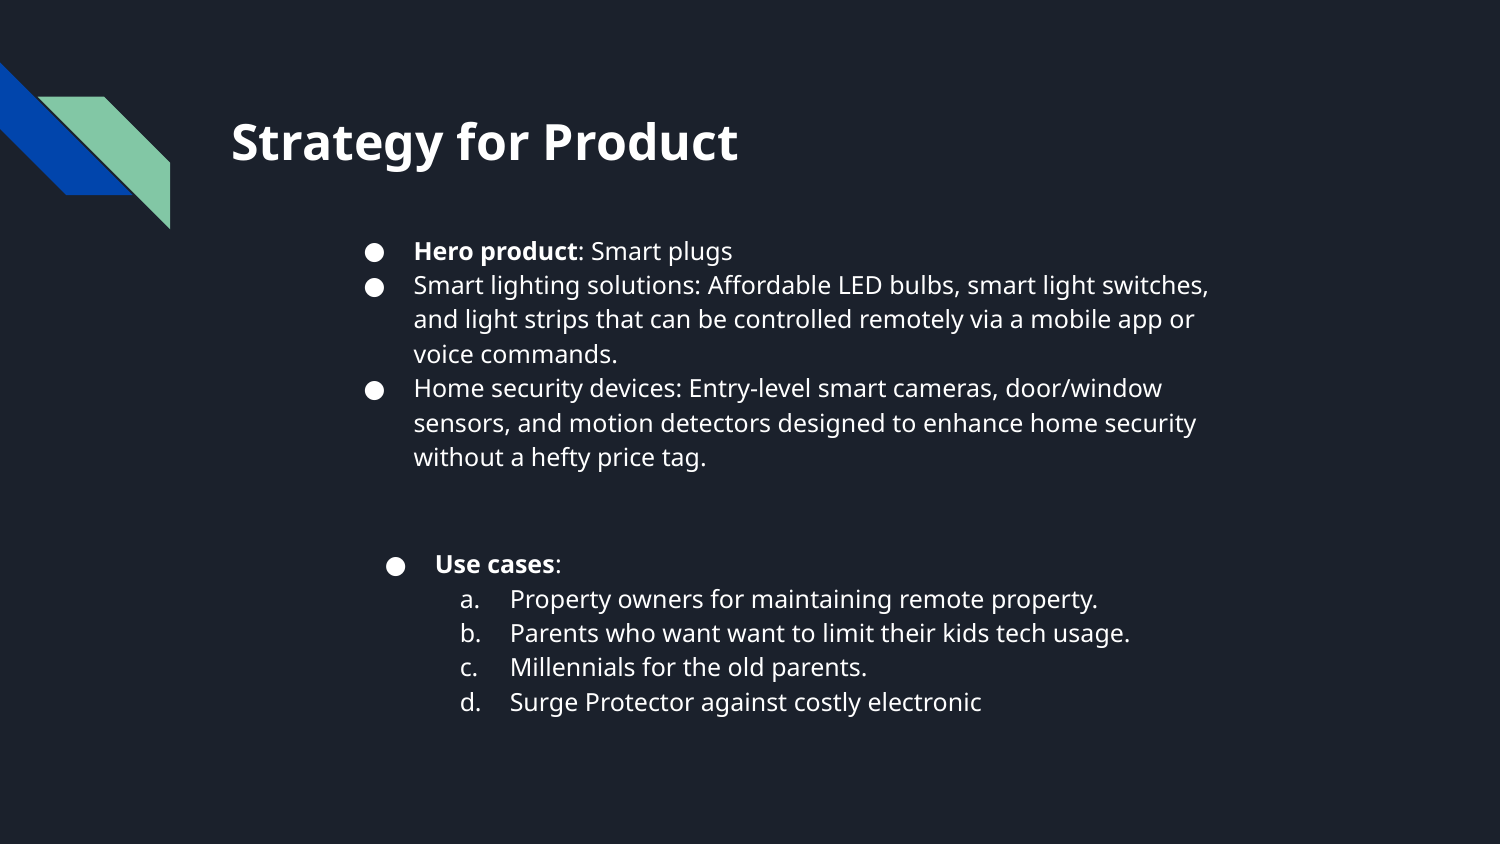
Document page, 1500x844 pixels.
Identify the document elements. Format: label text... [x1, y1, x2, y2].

list Hero product: Smart plugs Smart lighting solutions: Affordable LED bulbs, smart light switches, and light strips that can be controlled remotely via a mobile app or voice commands. Home security devices: Entry-level smart cameras, door/window sensors, and motion detectors designed to enhance home security without a hefty price tag. [323, 215, 1246, 515]
list Use cases: Property owners for maintaining remote property. Parents who want want to limit their kids tech usage. Millennials for the old parents. Surge Protector against costly electronic [344, 529, 1267, 828]
title Strategy for Product [216, 65, 1372, 216]
